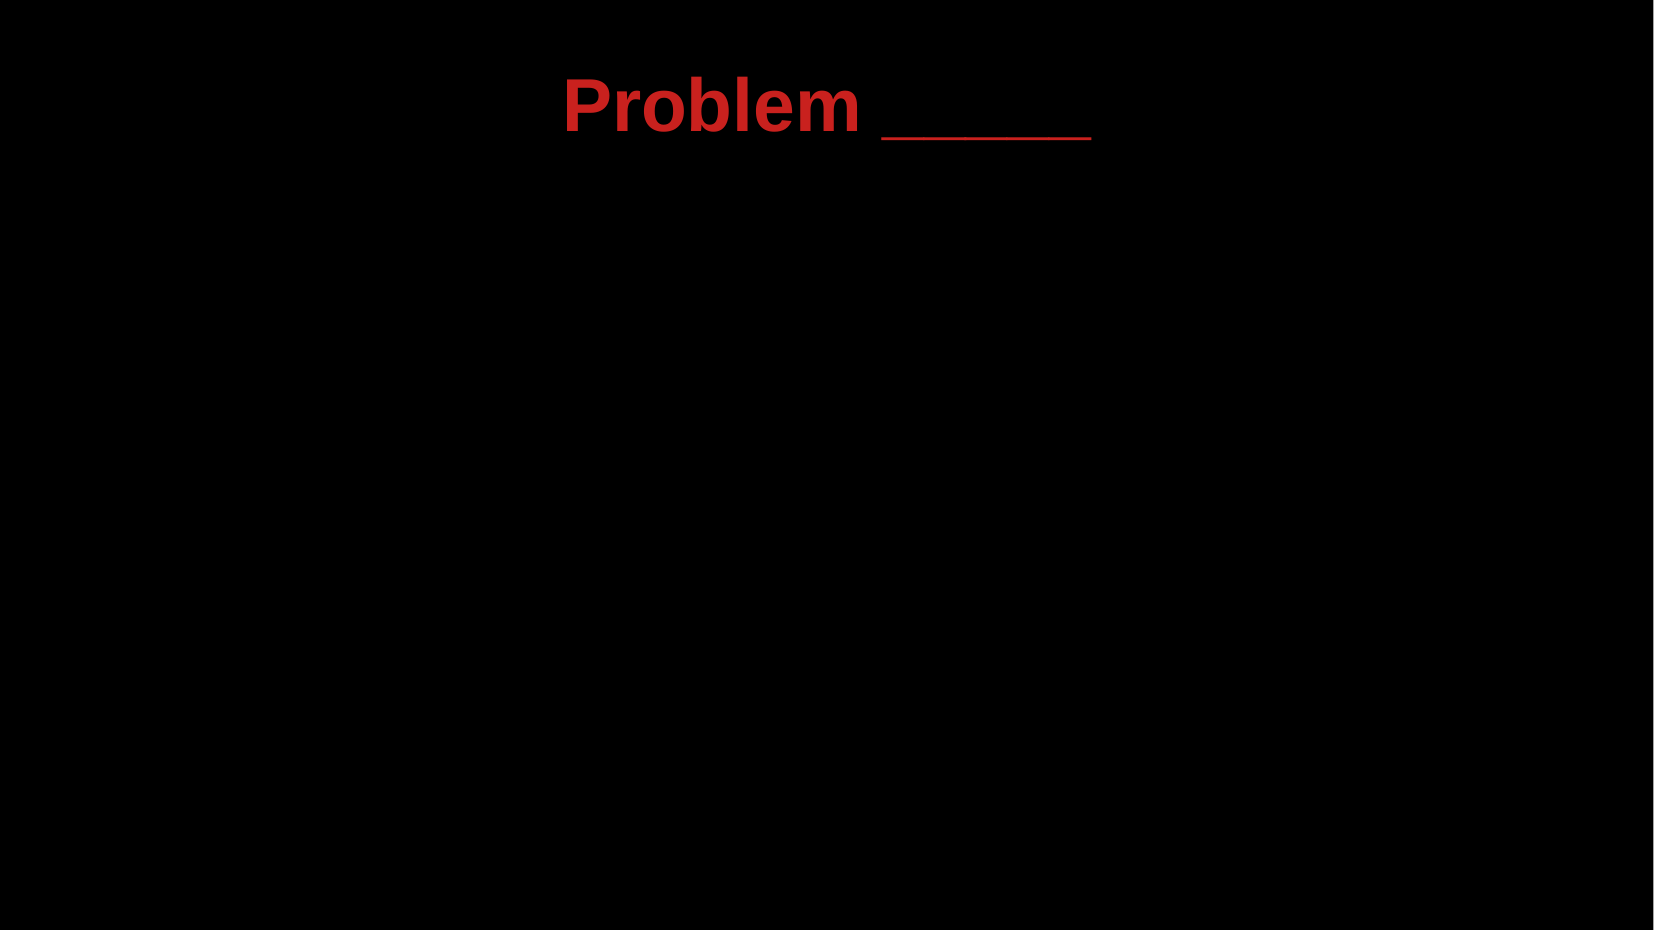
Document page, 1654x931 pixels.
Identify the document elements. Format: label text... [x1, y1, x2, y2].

title Problem _____ [0, 0, 1654, 211]
